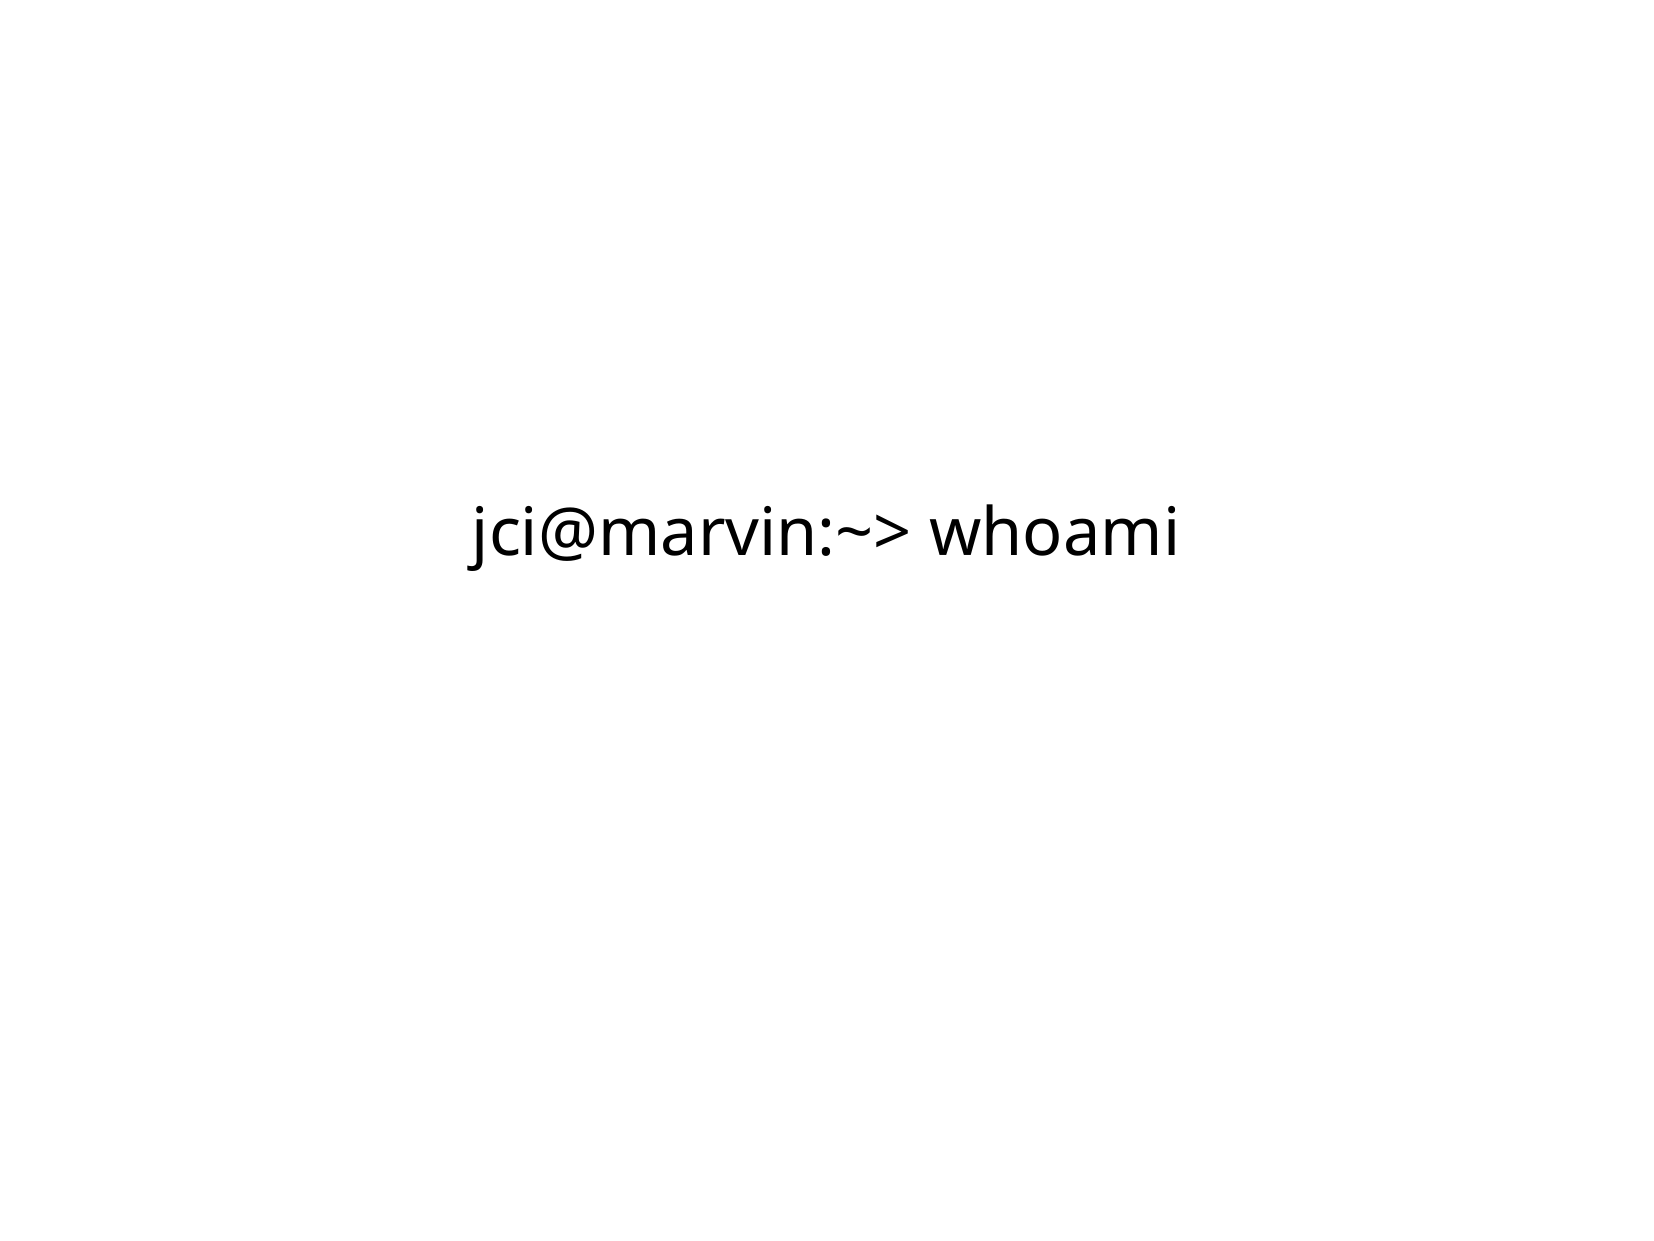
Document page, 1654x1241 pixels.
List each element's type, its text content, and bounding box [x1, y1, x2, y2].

subtitle jci@marvin:~> whoami [82, 49, 1571, 1010]
